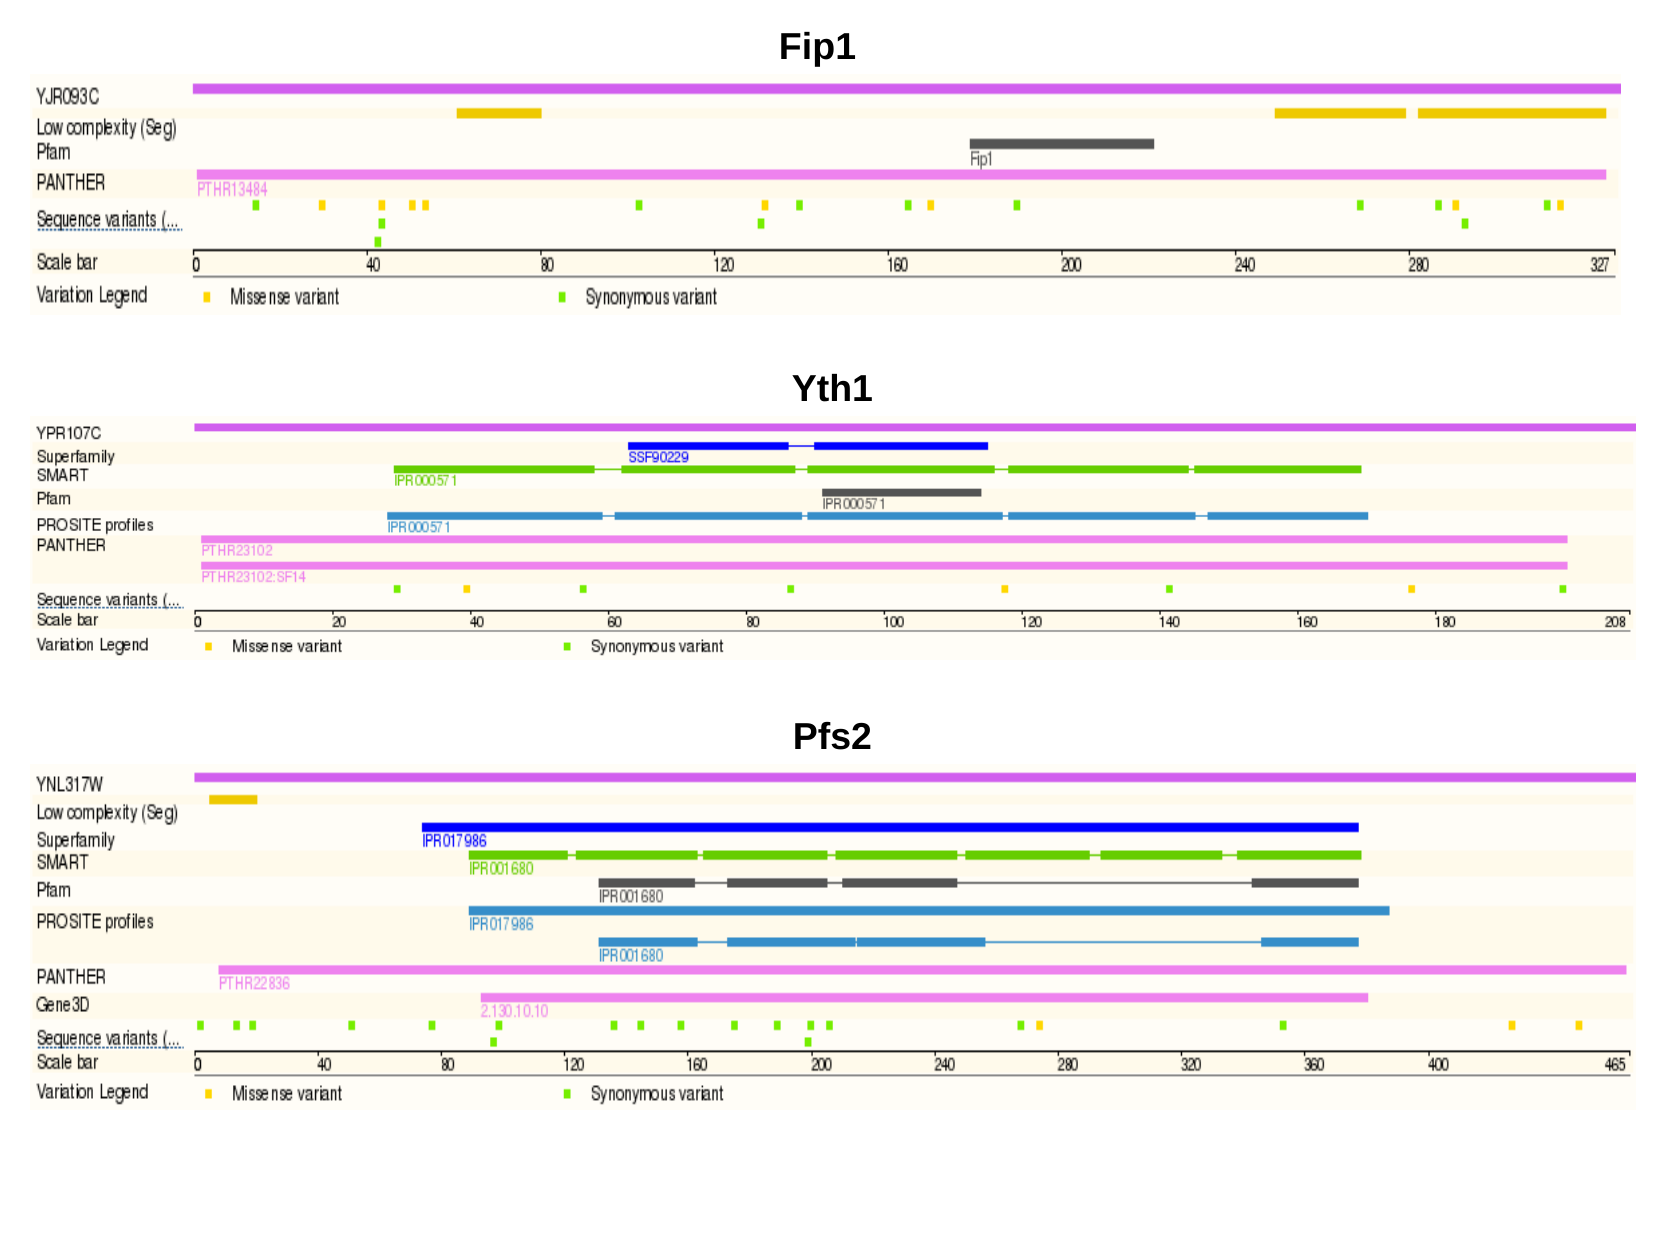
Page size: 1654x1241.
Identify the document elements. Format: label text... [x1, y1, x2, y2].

picture [30, 764, 1636, 1111]
text_box Yth1 [675, 360, 991, 416]
text_box Pfs2 [675, 708, 991, 764]
picture [30, 74, 1621, 316]
text_box Fip1 [660, 18, 976, 74]
picture [30, 416, 1636, 661]
